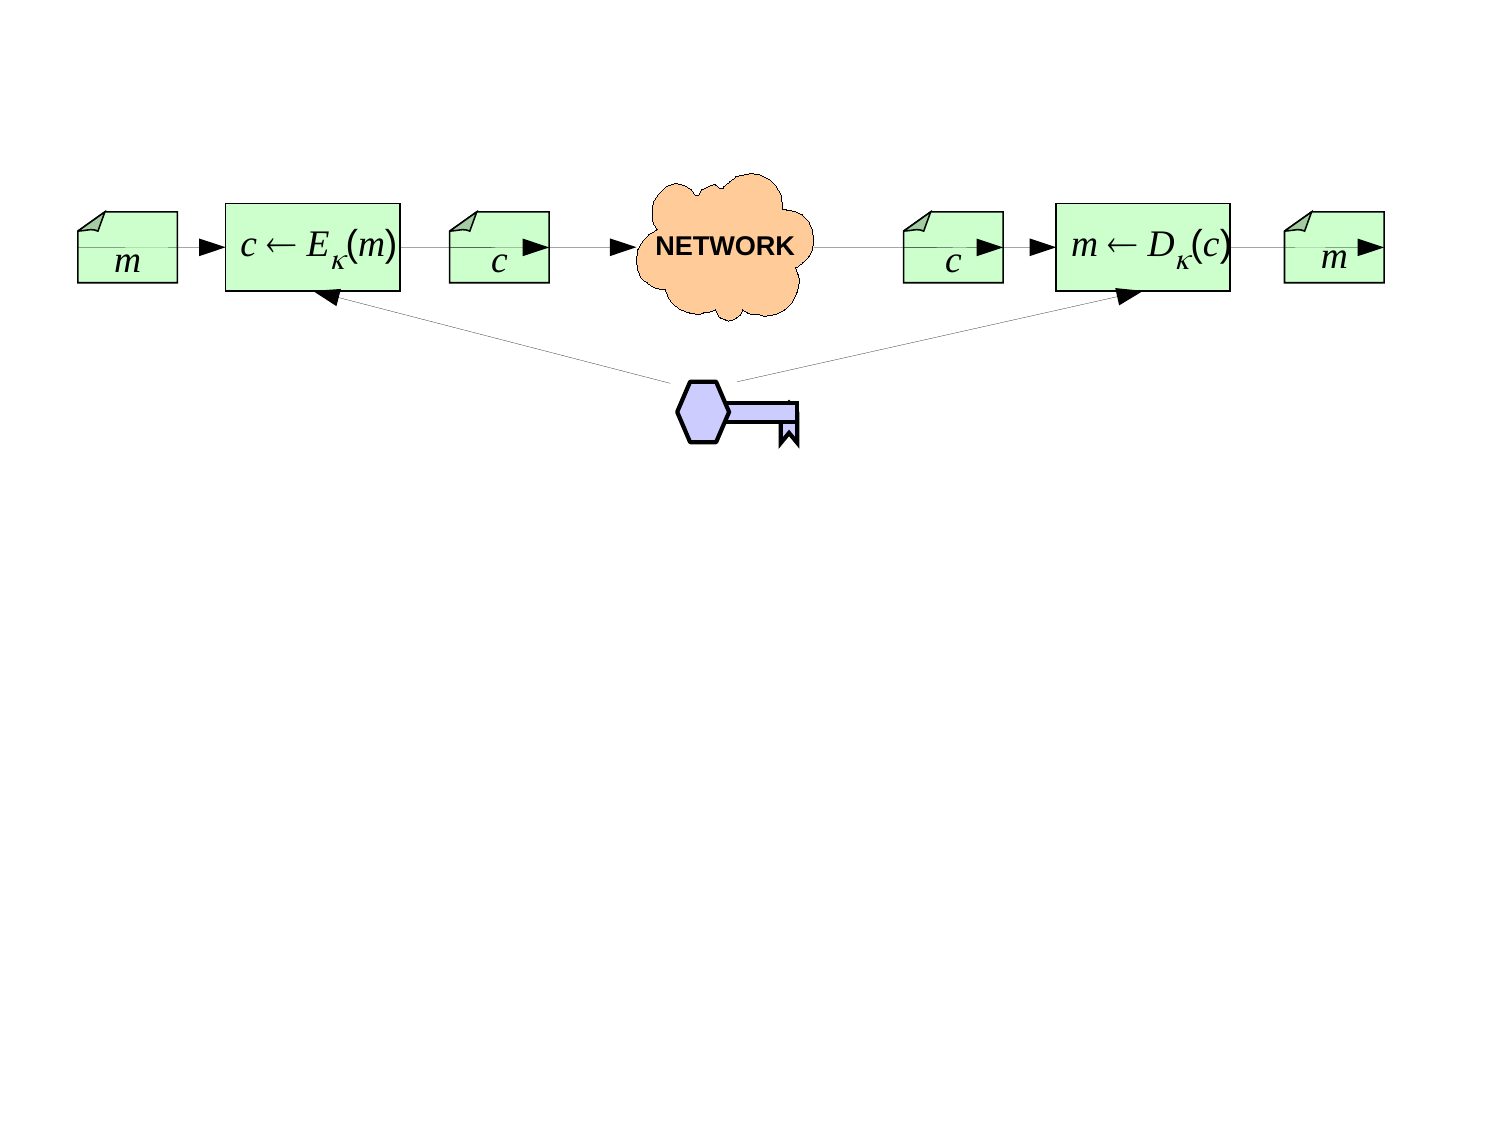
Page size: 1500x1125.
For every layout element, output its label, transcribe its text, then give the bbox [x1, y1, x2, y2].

text_box m [77, 248, 178, 283]
text_box c  Ek(m) [225, 203, 401, 291]
text_box c [903, 248, 1004, 283]
text_box c [449, 211, 550, 247]
text_box m [77, 211, 178, 247]
text_box NETWORK [636, 173, 814, 322]
text_box m [1284, 211, 1385, 247]
text_box m [1284, 248, 1385, 283]
text_box c [449, 248, 550, 283]
text_box m  Dk(c) [1056, 203, 1231, 291]
text_box c [903, 211, 1004, 247]
text_box [677, 381, 798, 443]
